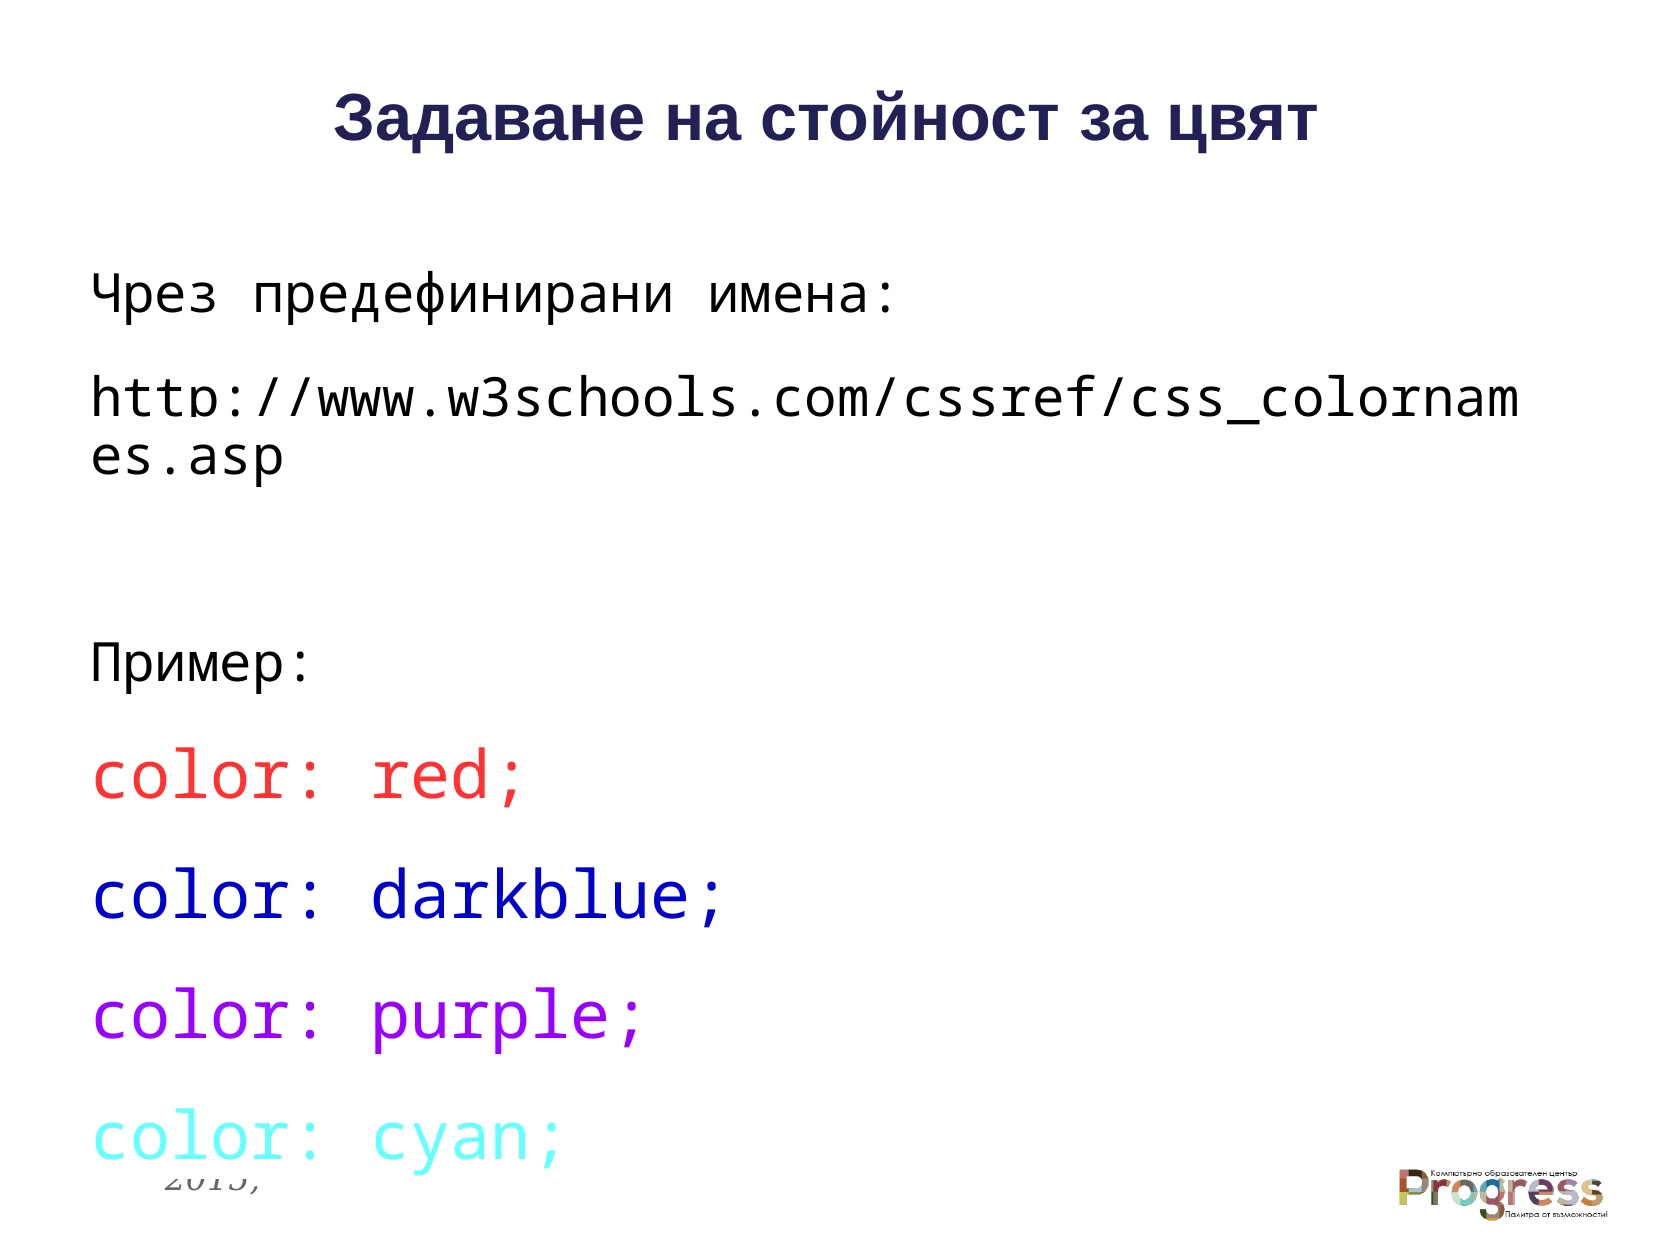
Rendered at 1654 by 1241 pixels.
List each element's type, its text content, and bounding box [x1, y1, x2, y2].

text_box 2015, Ива Е. Попова [150, 1152, 586, 1201]
title Задаване на стойност за цвят [82, 55, 1571, 181]
list Чрез предефинирани имена: http://www.w3schools.com/cssref/css_colornames.asp Пример: color: red; color: darkblue; color: purple; color: cyan; [90, 255, 1531, 1141]
picture [1399, 1168, 1613, 1221]
